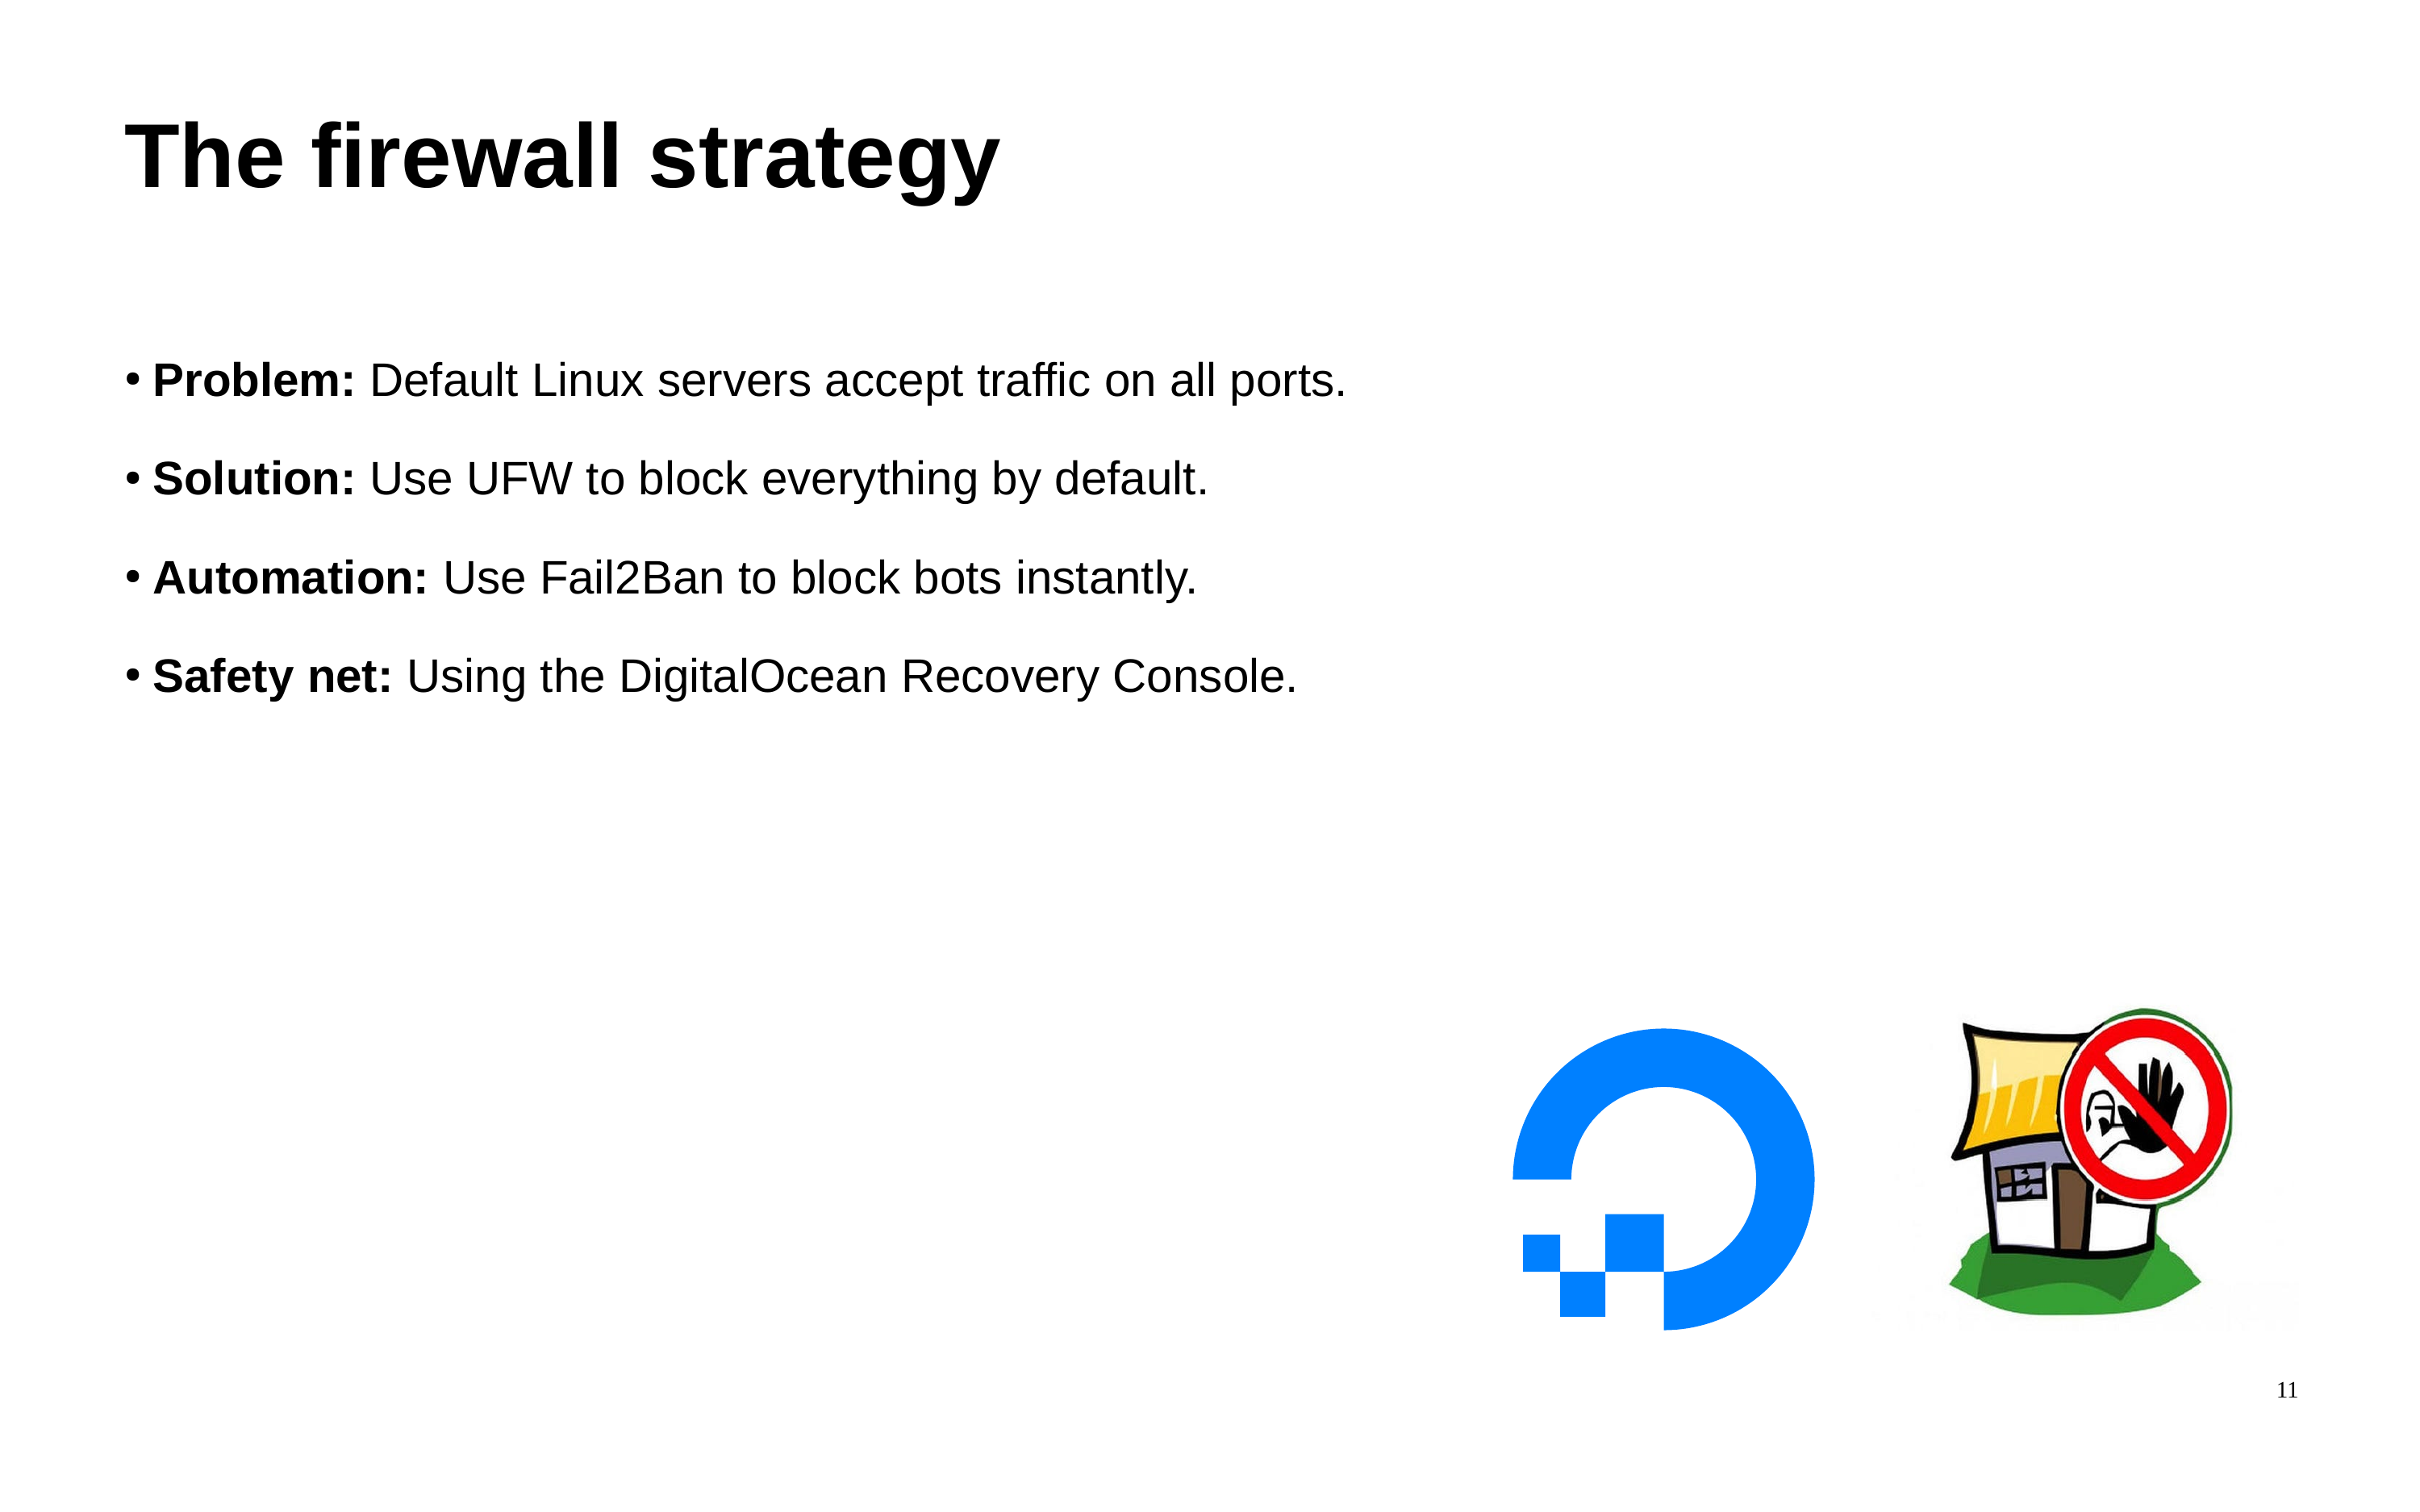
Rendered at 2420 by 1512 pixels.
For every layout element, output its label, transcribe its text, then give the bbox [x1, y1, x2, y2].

picture [1512, 1028, 1816, 1331]
text_box Problem: Default Linux servers accept traffic on all ports. Solution: Use UFW to block everything by default. Automation: Use Fail2Ban to block bots instantly. Safety net: Using the DigitalOcean Recovery Console. [112, 322, 2027, 709]
picture [1858, 958, 2300, 1331]
text_box The firewall strategy [112, 61, 2173, 251]
